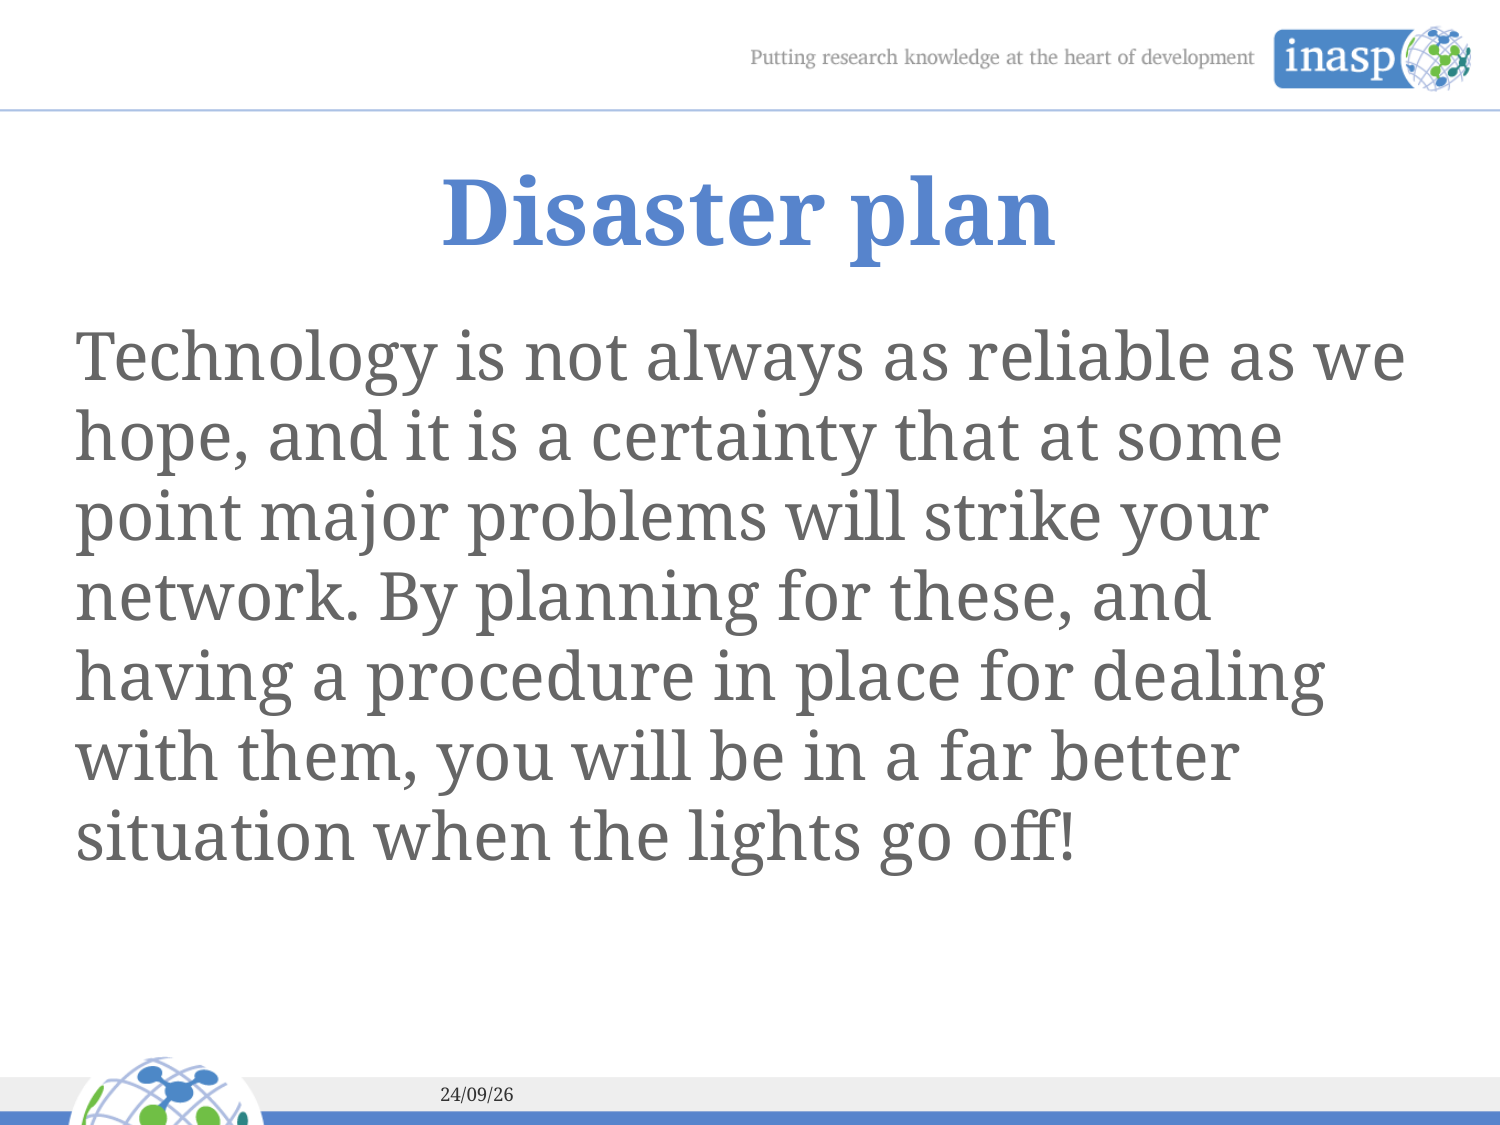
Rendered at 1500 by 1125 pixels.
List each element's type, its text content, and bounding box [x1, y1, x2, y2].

list Technology is not always as reliable as we hope, and it is a certainty that at some point major problems will strike your network. By planning for these, and having a procedure in place for dealing with them, you will be in a far better situation when the lights go off! [75, 313, 1426, 967]
title Disaster plan [75, 129, 1426, 313]
picture [0, 0, 1500, 1125]
